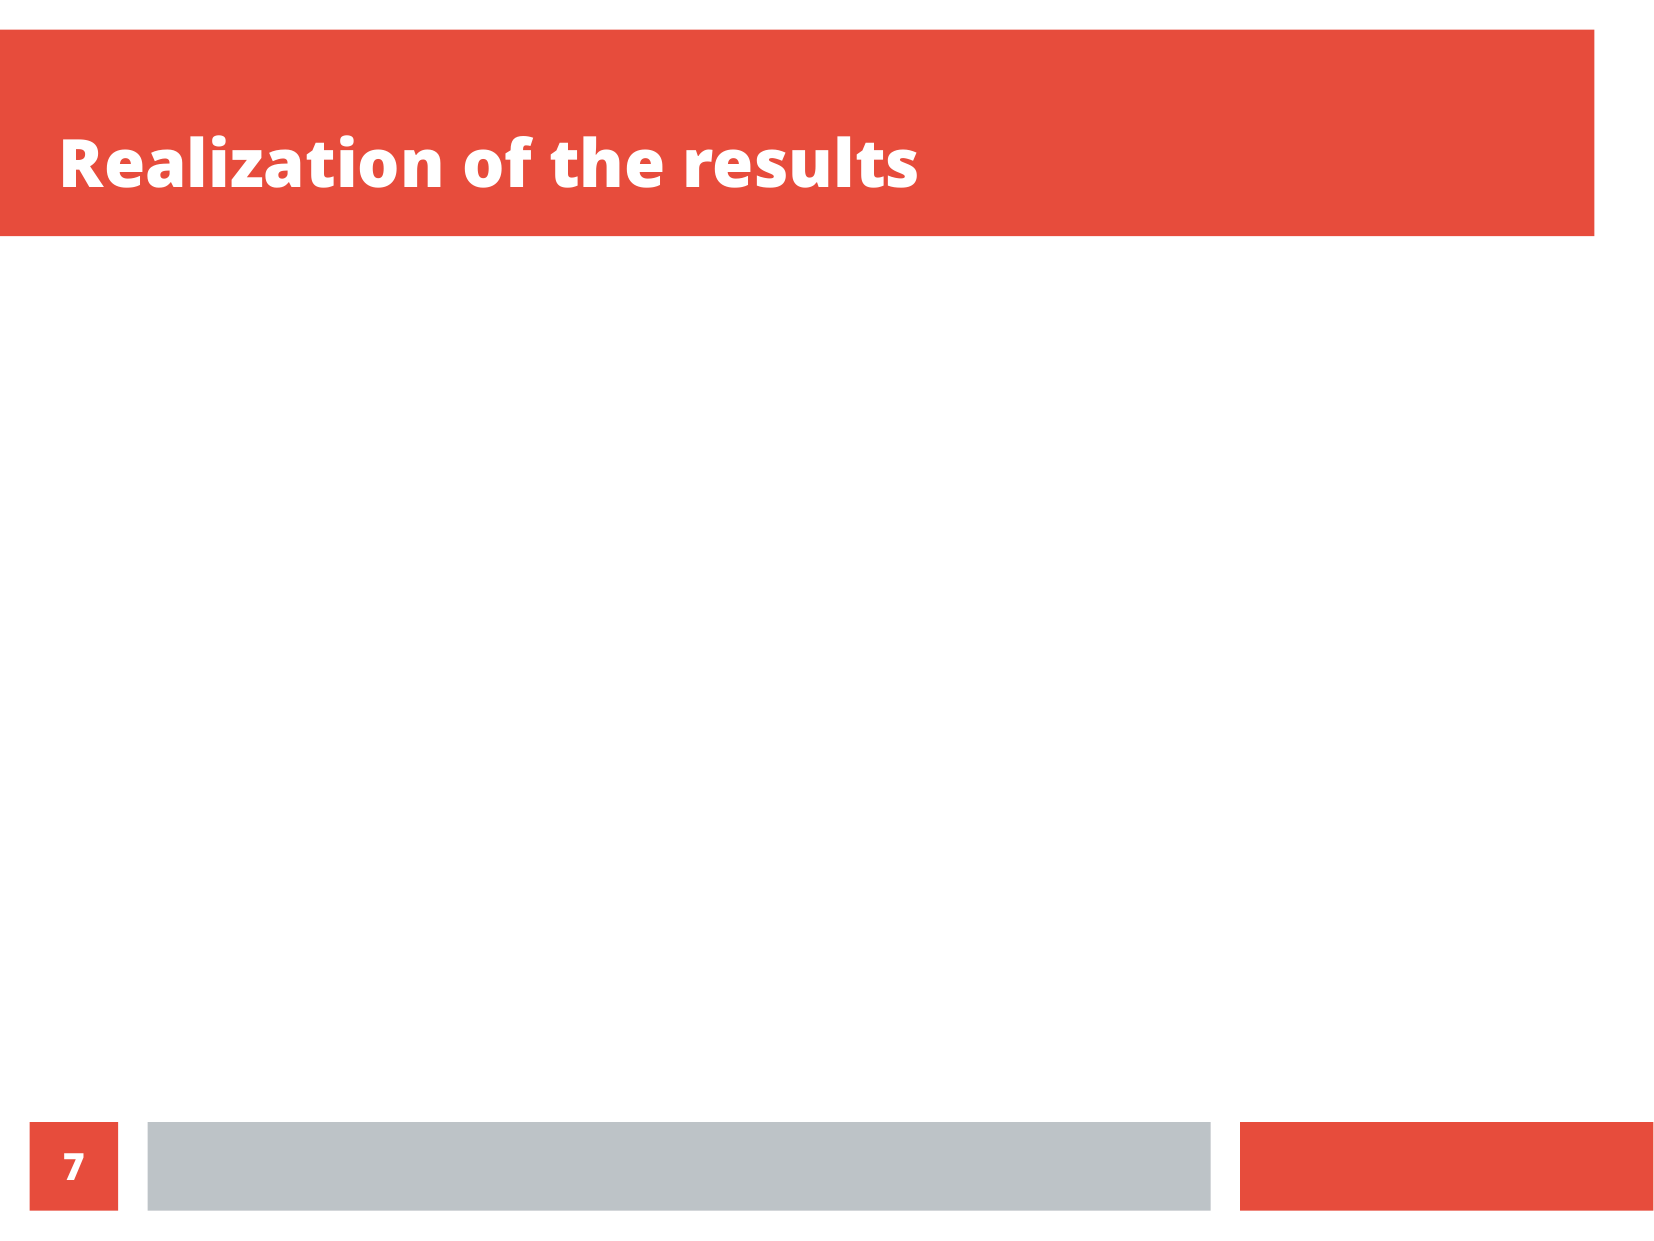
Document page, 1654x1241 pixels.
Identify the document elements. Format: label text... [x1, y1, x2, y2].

title Realization of the results [59, 59, 1595, 207]
